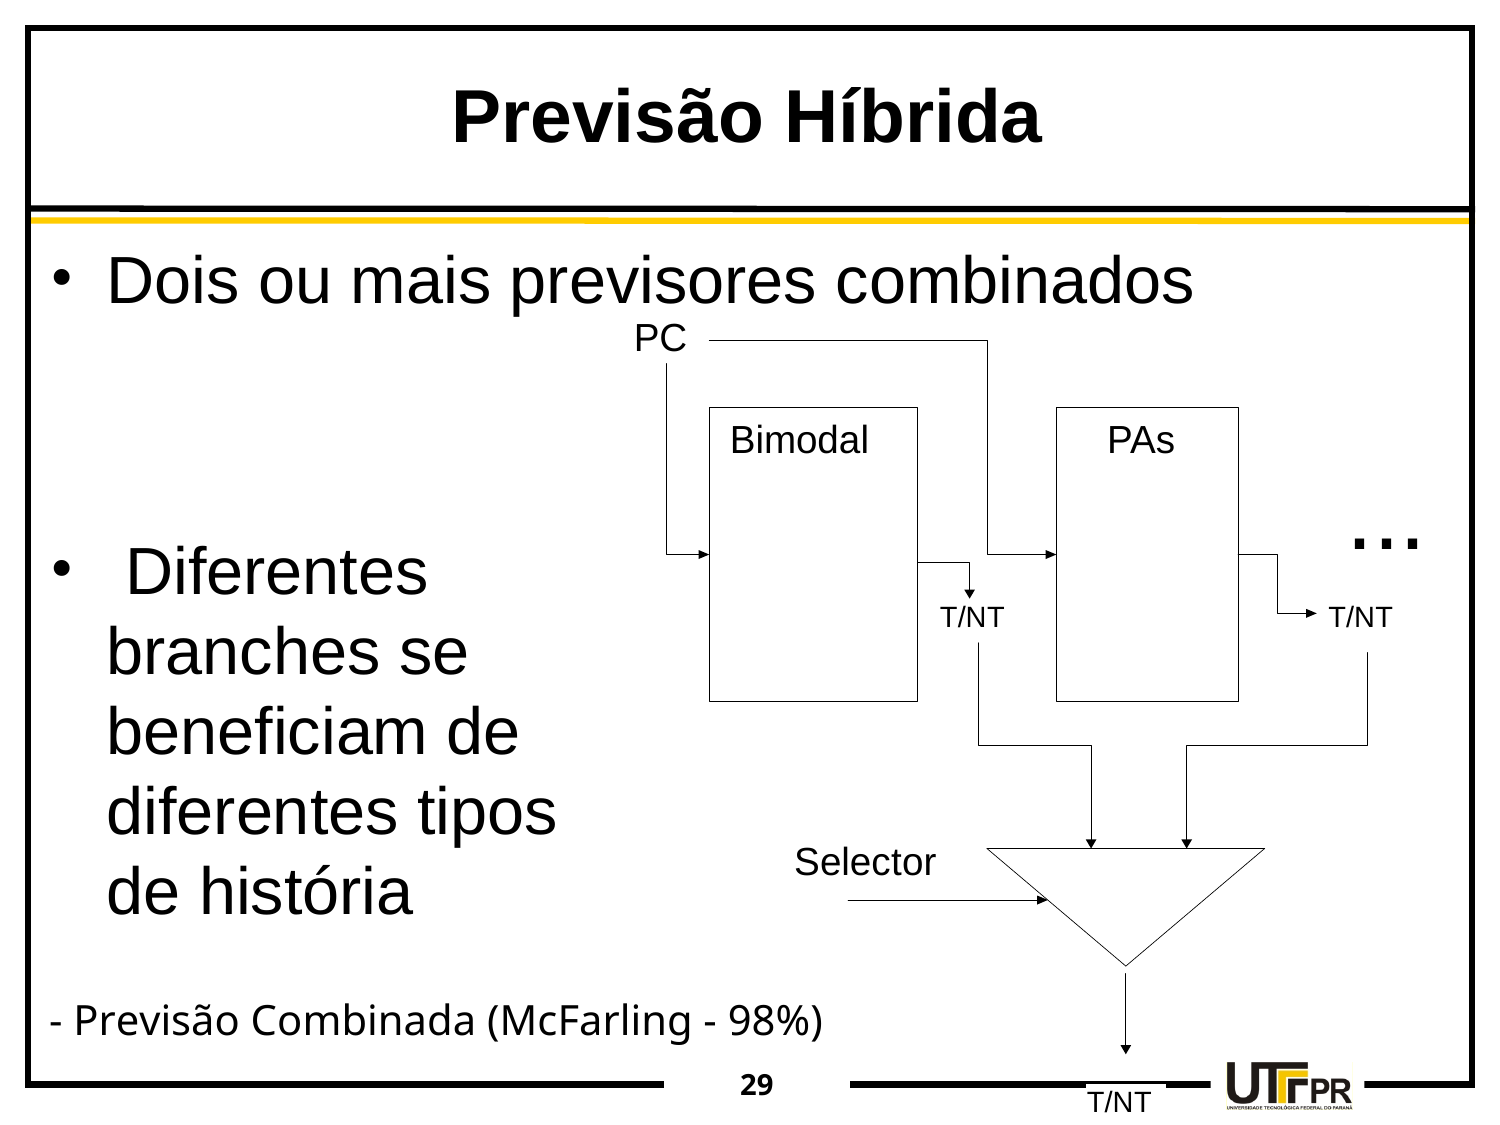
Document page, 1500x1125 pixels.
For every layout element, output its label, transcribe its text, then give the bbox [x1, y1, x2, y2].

chart [617, 312, 1500, 1125]
text_box Dois ou mais previsores combinados Diferentes branches se beneficiam de diferentes tipos de história [35, 229, 1311, 986]
title Previsão Híbrida [23, 35, 1471, 201]
text_box - Previsão Combinada (McFarling - 98%) [34, 986, 902, 1054]
